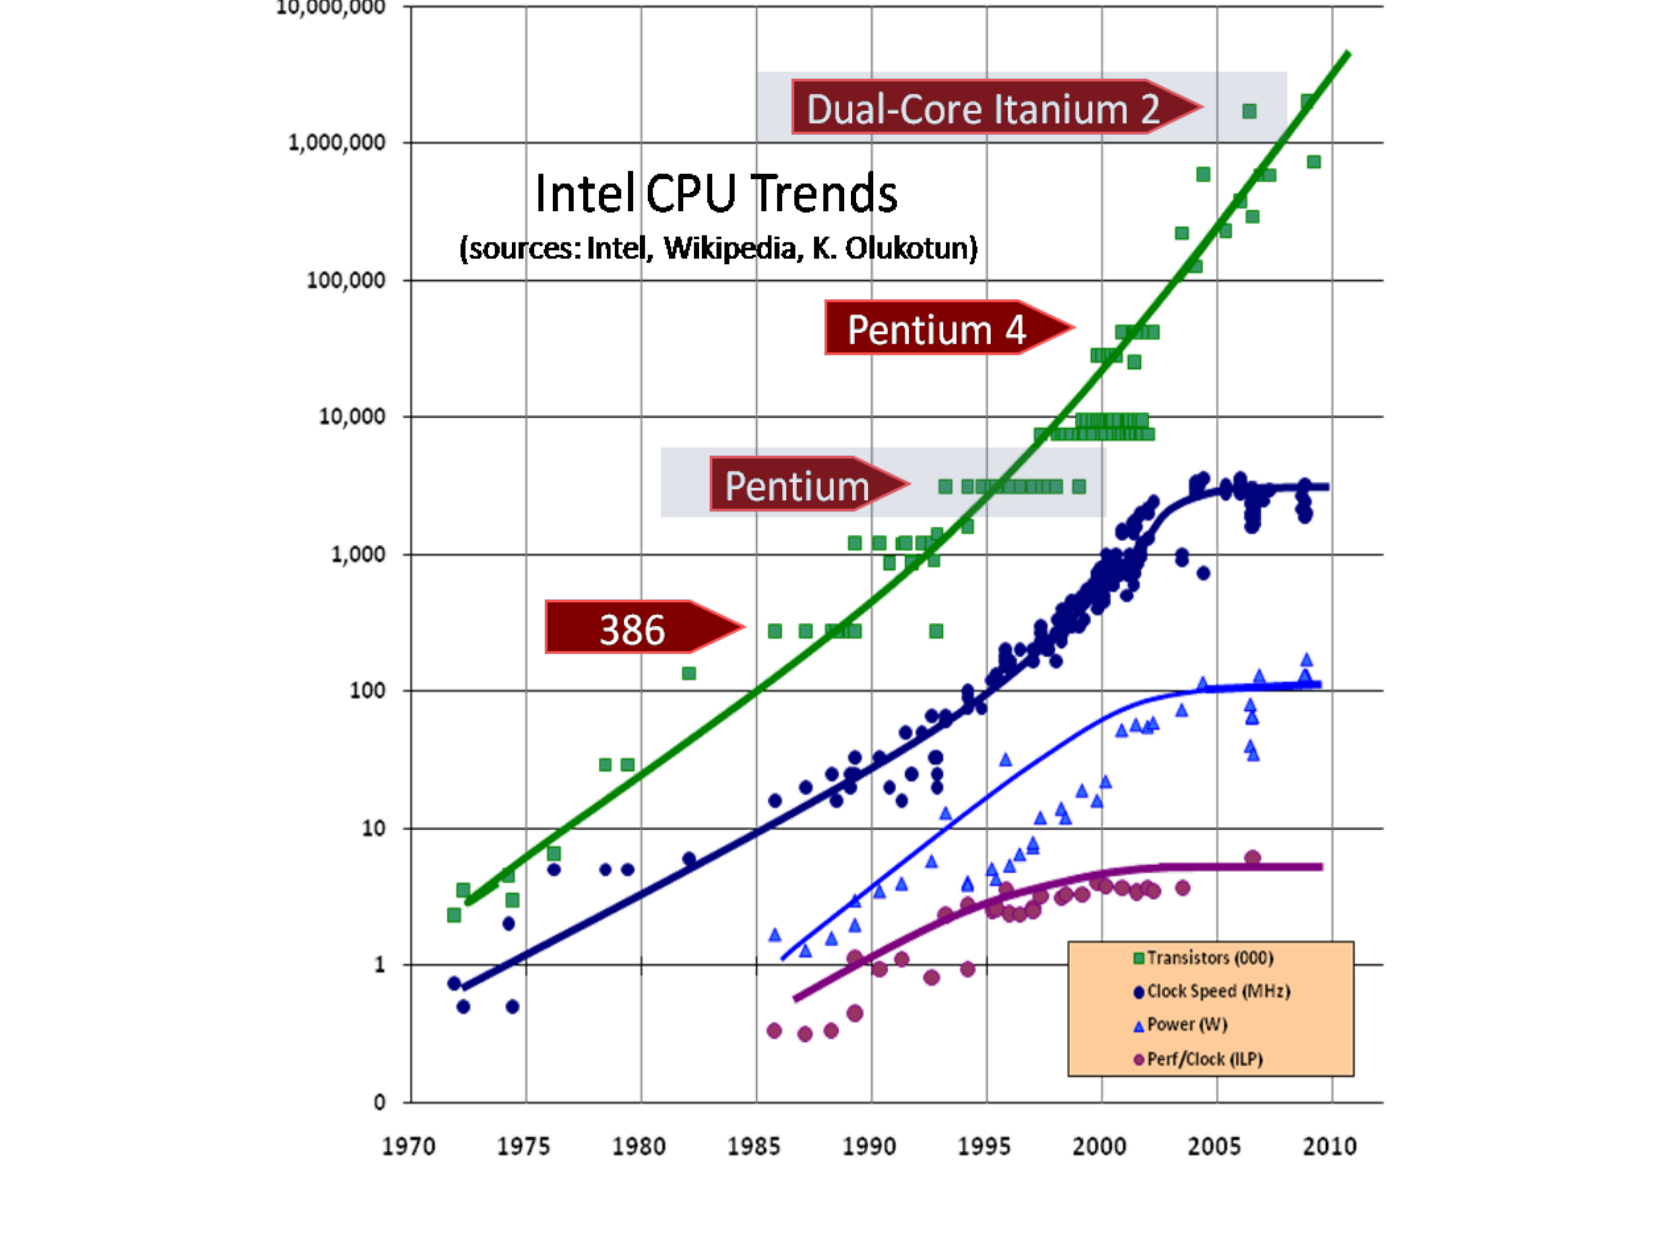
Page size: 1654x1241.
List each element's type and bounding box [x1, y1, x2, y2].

picture [264, 0, 1413, 1175]
